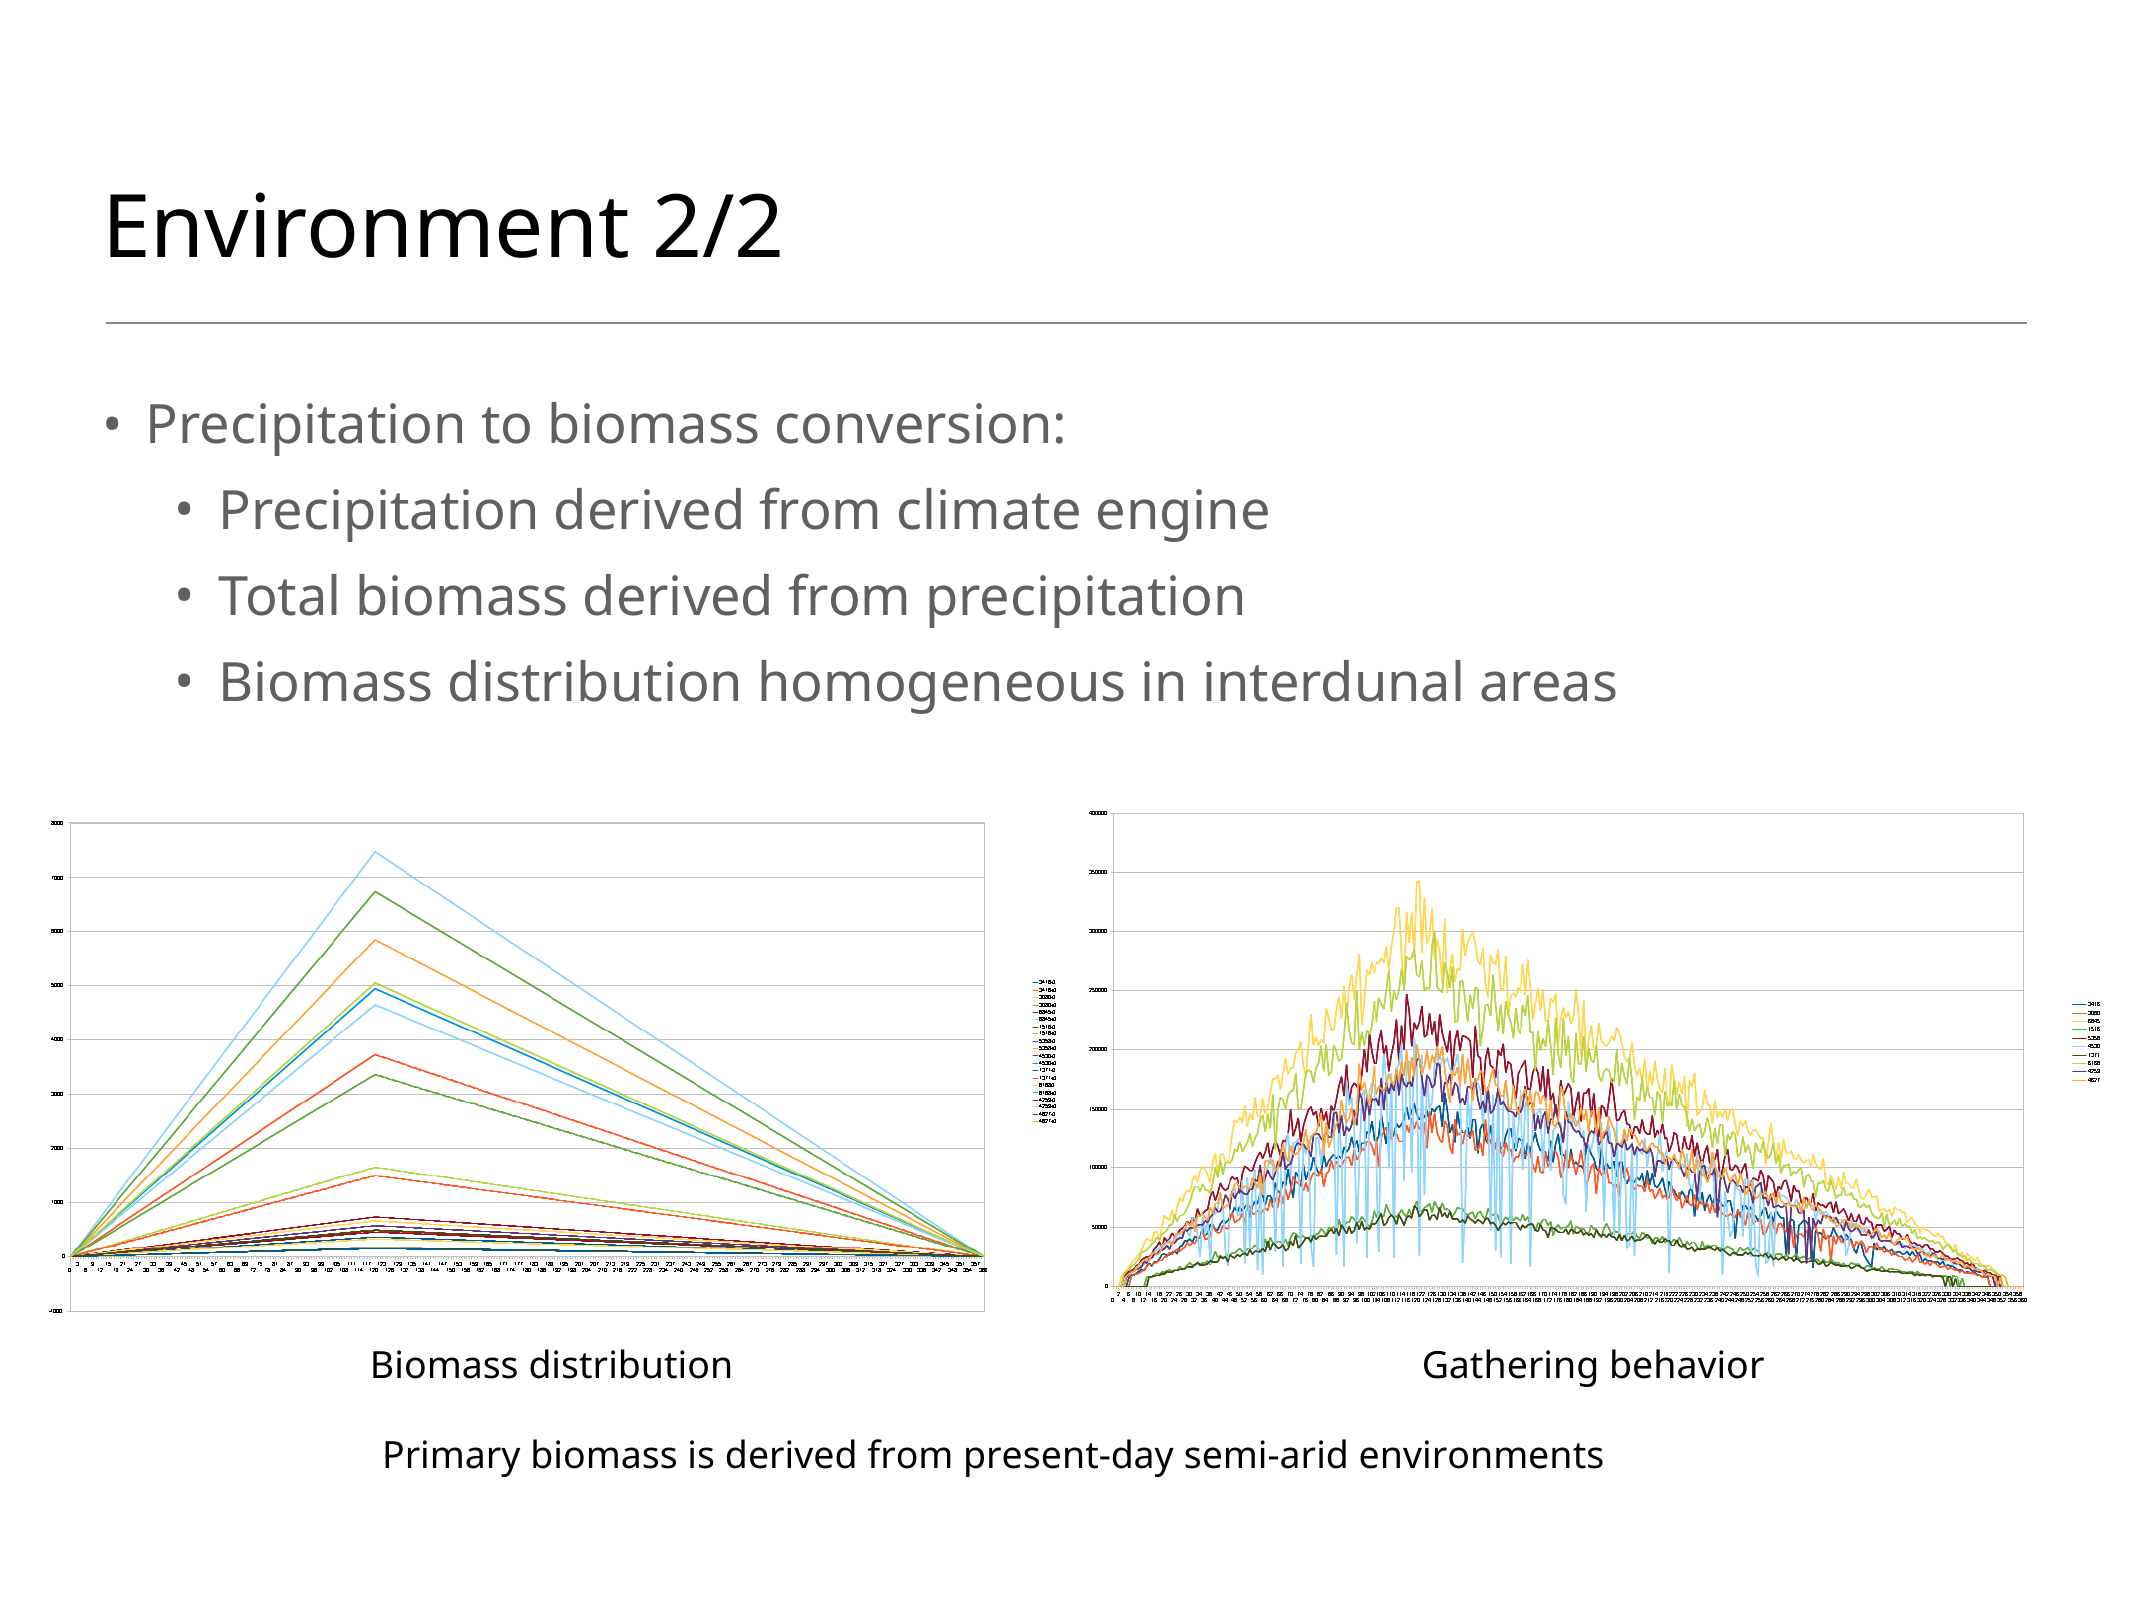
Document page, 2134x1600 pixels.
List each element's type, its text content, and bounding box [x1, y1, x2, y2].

text_box Primary biomass is derived from present-day semi-arid environments [382, 1431, 1616, 1477]
picture [1084, 807, 2103, 1310]
title Environment 2/2 [93, 54, 2040, 284]
text_box Biomass distribution [370, 1341, 734, 1387]
text_box Gathering behavior [1421, 1341, 1765, 1387]
picture [44, 813, 1059, 1320]
list Precipitation to biomass conversion: Precipitation derived from climate engine Total biomass derived from precipitation Biomass distribution homogeneous in interdunal areas [93, 381, 2023, 1459]
